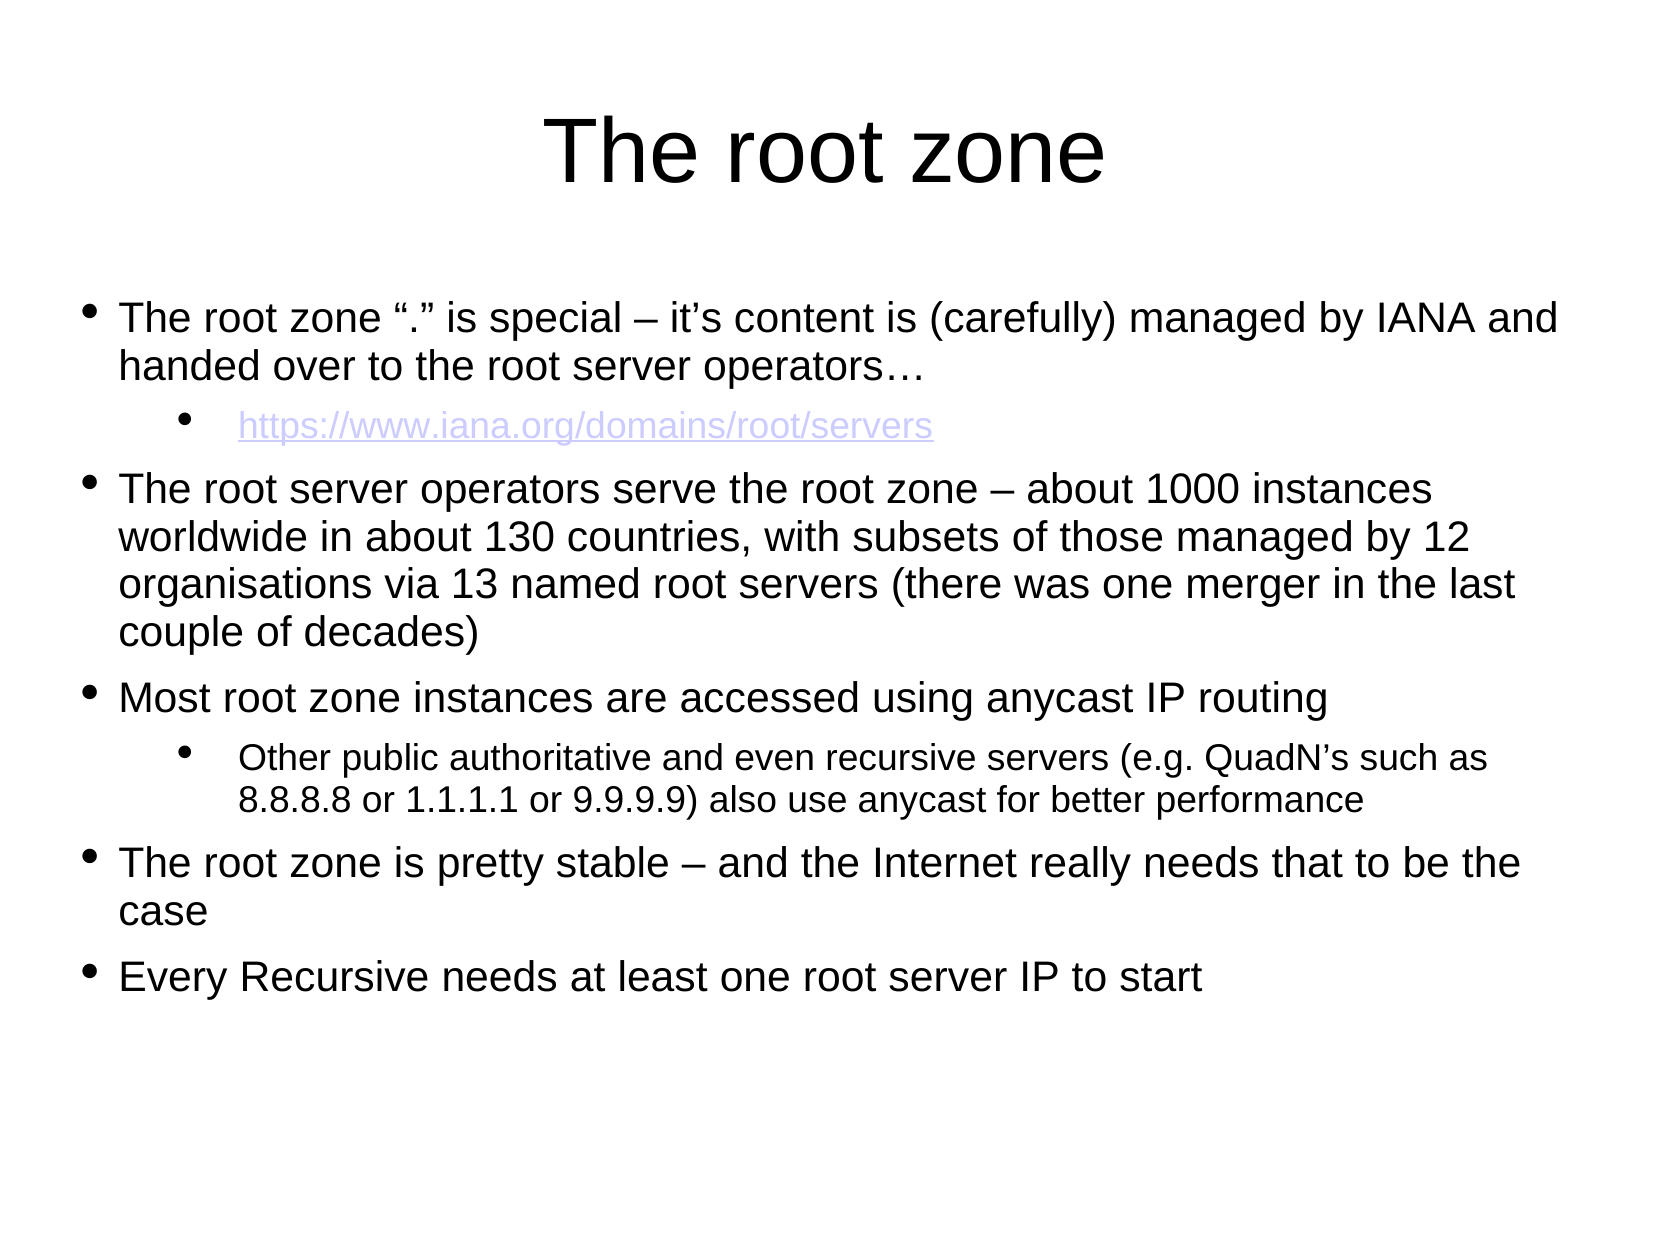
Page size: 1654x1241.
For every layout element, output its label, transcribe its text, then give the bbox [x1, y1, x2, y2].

title The root zone [82, 49, 1569, 255]
list The root zone “.” is special – it’s content is (carefully) managed by IANA and handed over to the root server operators… https://www.iana.org/domains/root/servers The root server operators serve the root zone – about 1000 instances worldwide in about 130 countries, with subsets of those managed by 12 organisations via 13 named root servers (there was one merger in the last couple of decades) Most root zone instances are accessed using anycast IP routing Other public authoritative and even recursive servers (e.g. QuadN’s such as 8.8.8.8 or 1.1.1.1 or 9.9.9.9) also use anycast for better performance The root zone is pretty stable – and the Internet really needs that to be the case Every Recursive needs at least one root server IP to start [82, 290, 1569, 1008]
